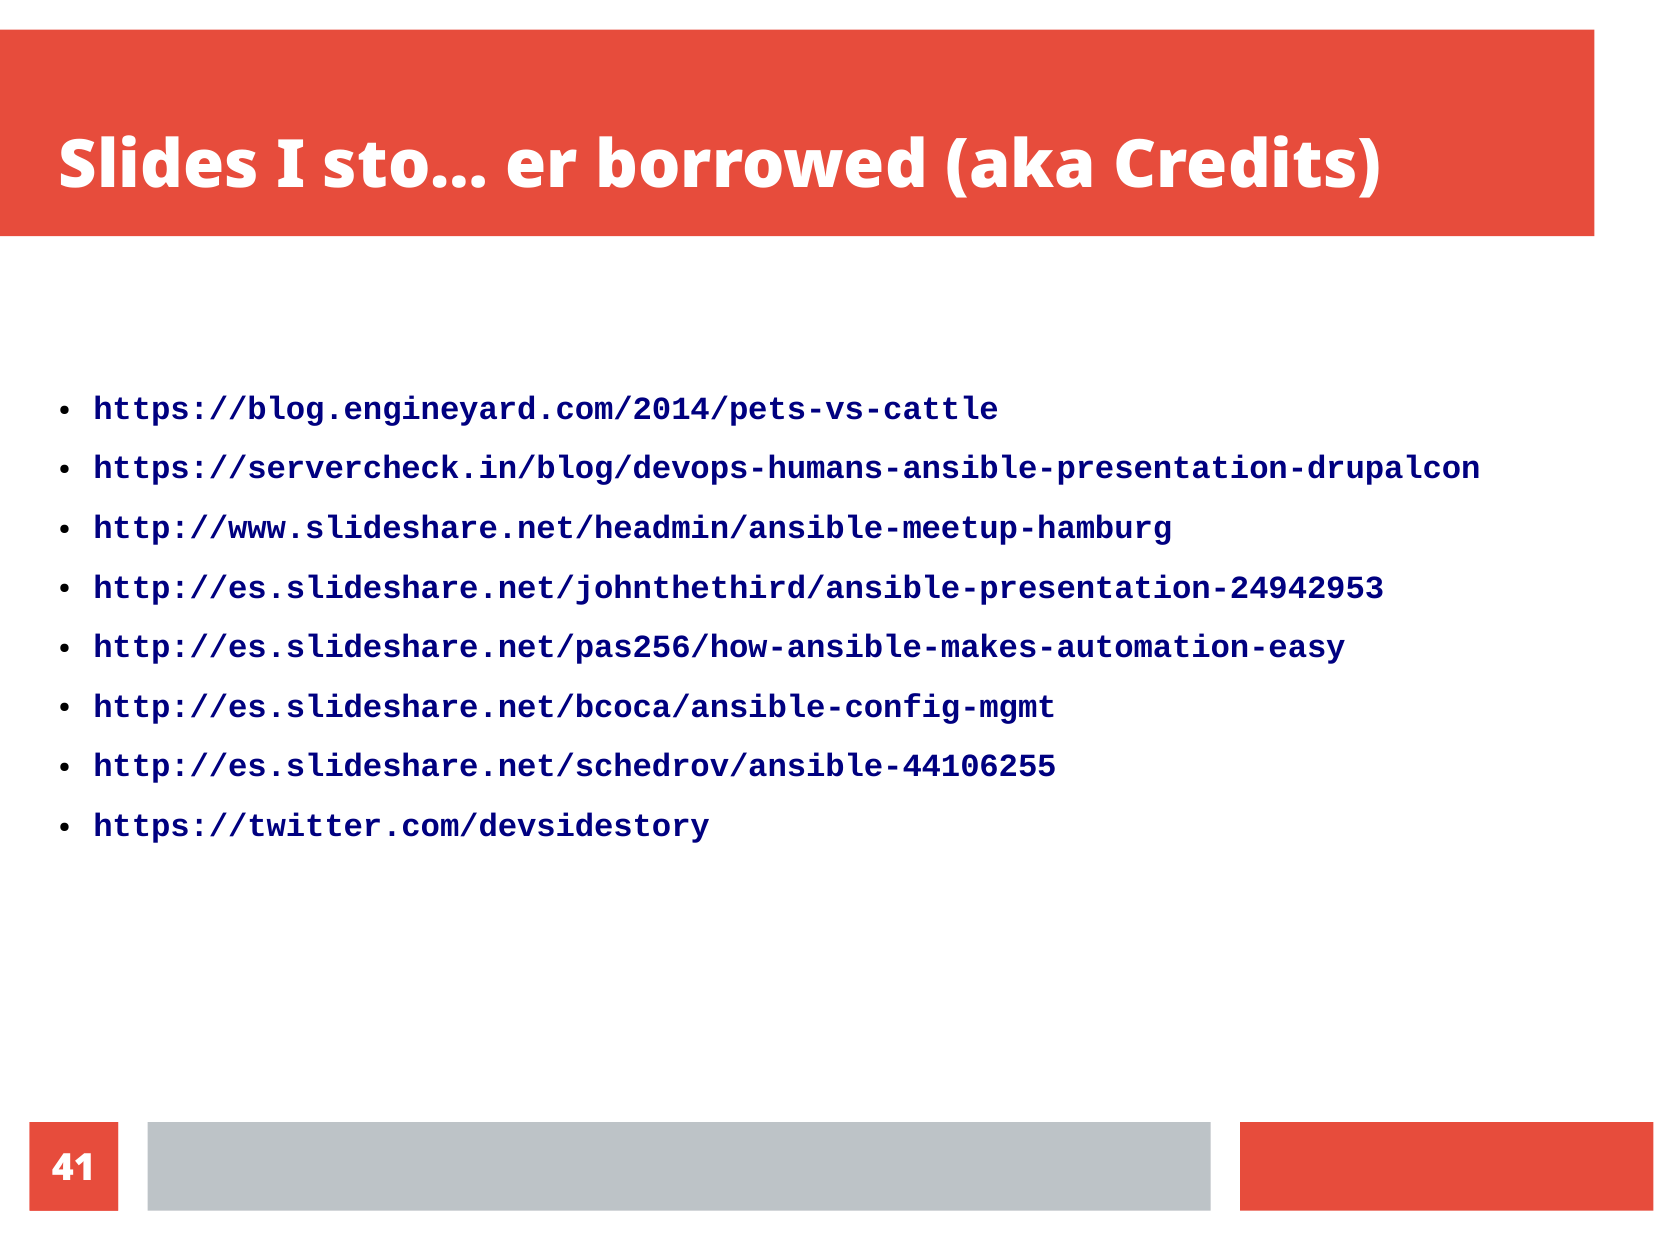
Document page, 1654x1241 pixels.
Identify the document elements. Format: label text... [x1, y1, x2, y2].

title Slides I sto… er borrowed (aka Credits) [59, 59, 1595, 207]
list https://blog.engineyard.com/2014/pets-vs-cattle https://servercheck.in/blog/devops-humans-ansible-presentation-drupalcon http://www.slideshare.net/headmin/ansible-meetup-hamburg http://es.slideshare.net/johnthethird/ansible-presentation-24942953 http://es.slideshare.net/pas256/how-ansible-makes-automation-easy http://es.slideshare.net/bcoca/ansible-config-mgmt http://es.slideshare.net/schedrov/ansible-44106255 https://twitter.com/devsidestory [59, 392, 1565, 848]
